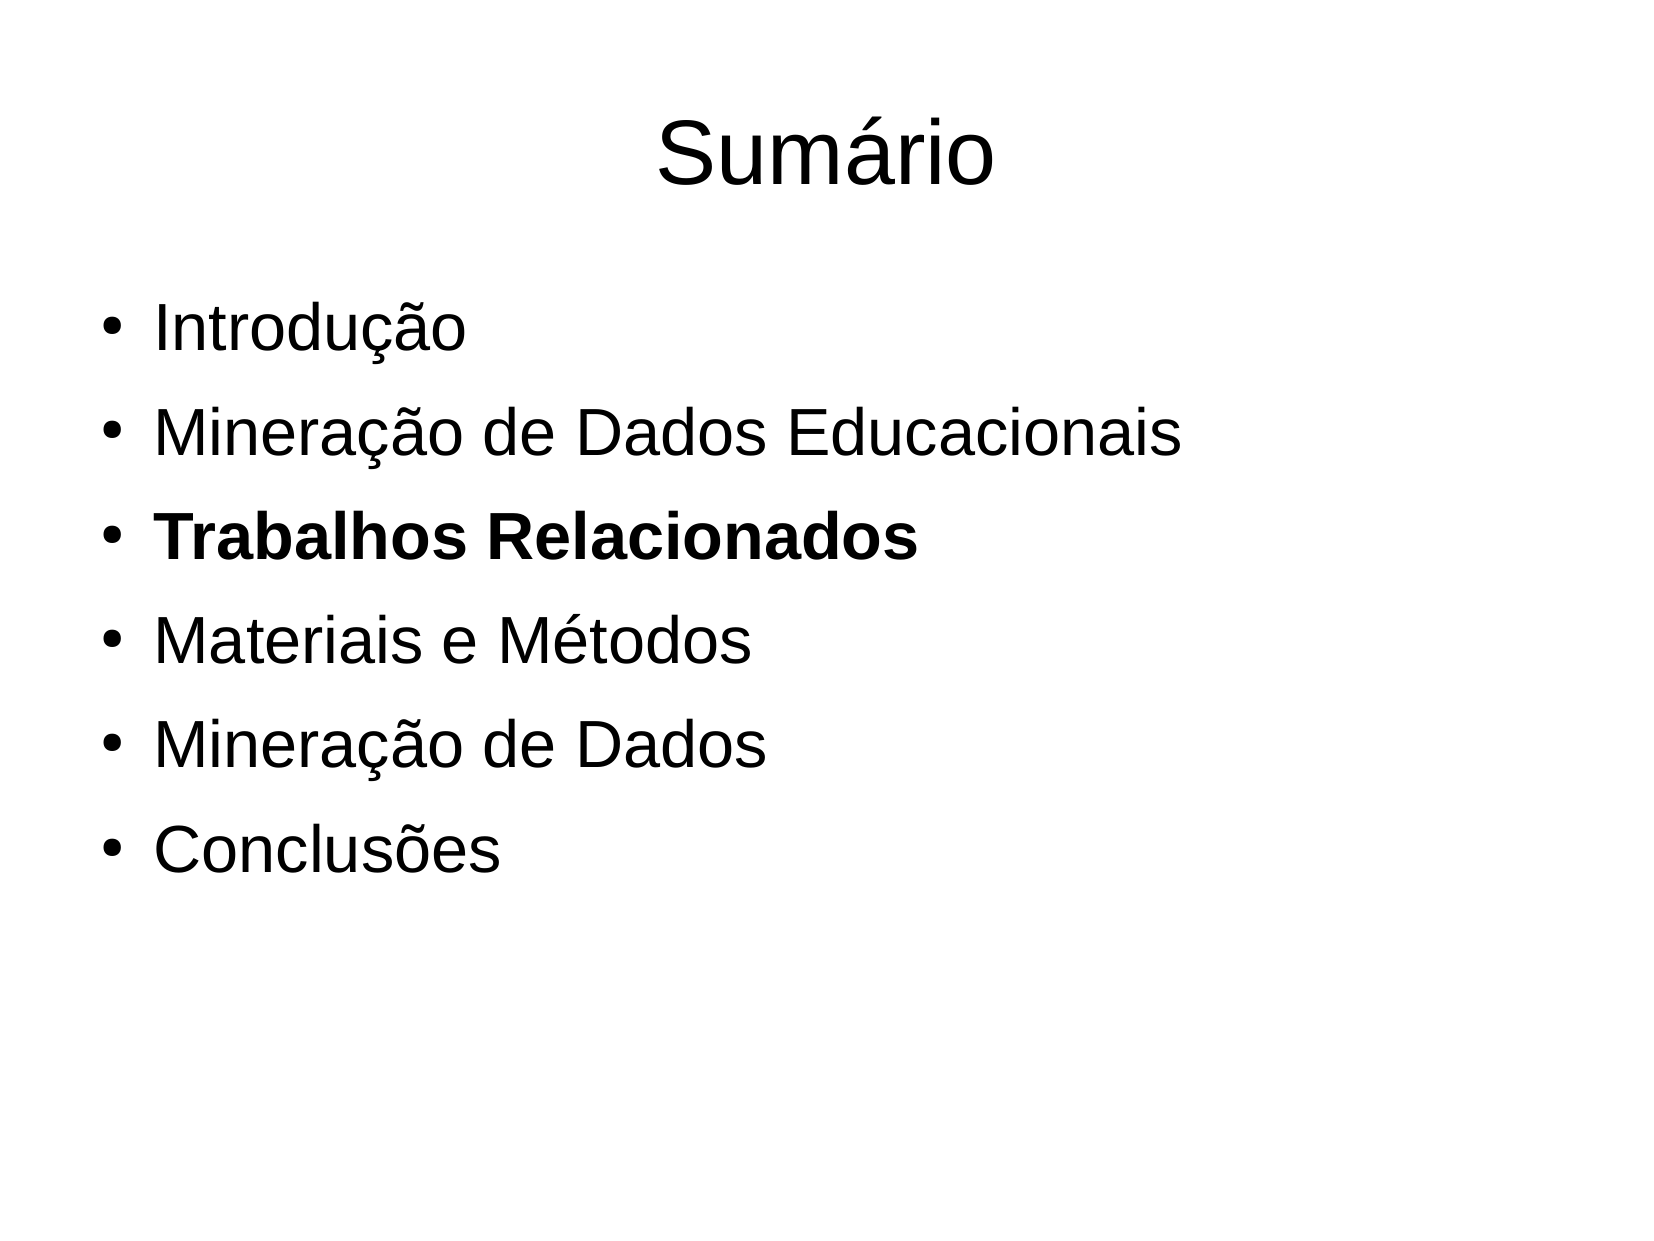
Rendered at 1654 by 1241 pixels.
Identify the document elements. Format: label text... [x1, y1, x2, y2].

title Sumário [82, 49, 1571, 257]
list Introdução Mineração de Dados Educacionais Trabalhos Relacionados Materiais e Métodos Mineração de Dados Conclusões [82, 290, 1571, 1010]
